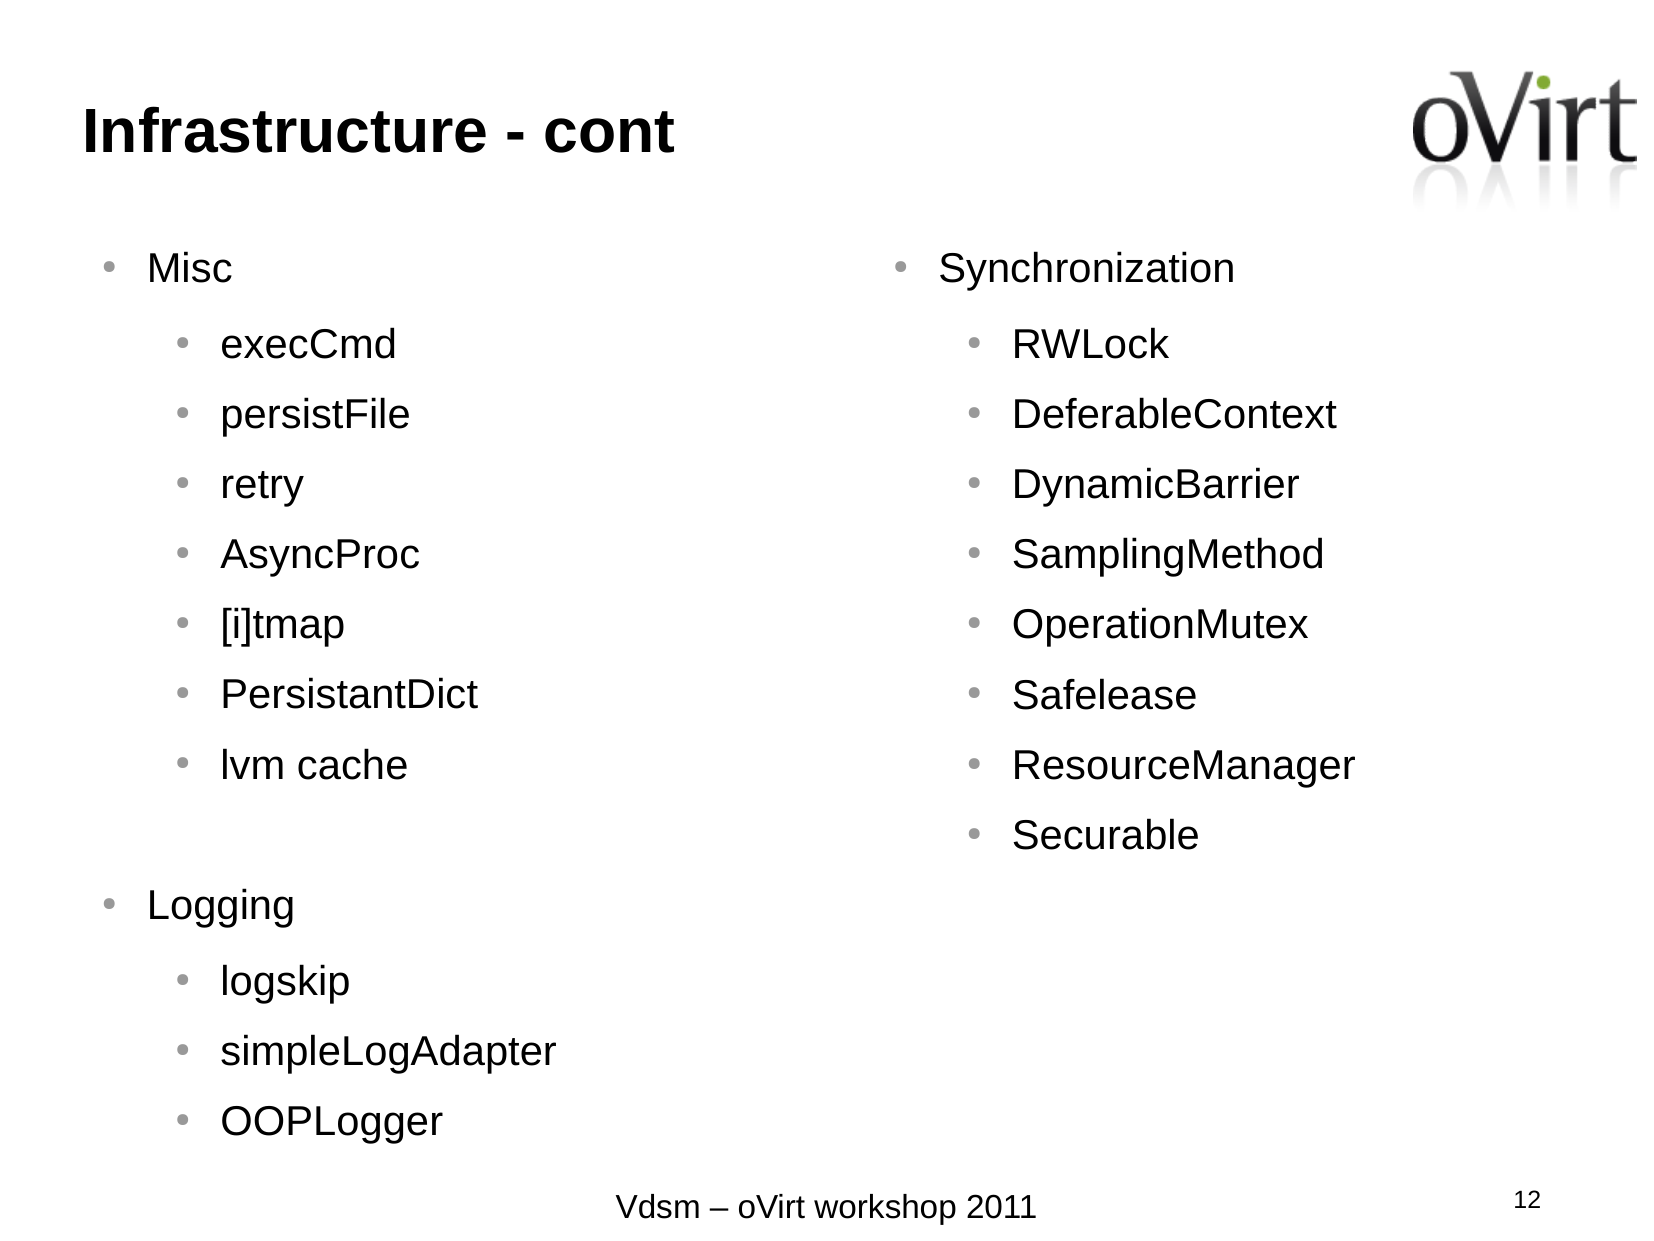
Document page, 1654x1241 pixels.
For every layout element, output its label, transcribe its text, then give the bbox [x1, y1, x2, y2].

list Synchronization RWLock DeferableContext DynamicBarrier SamplingMethod OperationMutex Safelease ResourceManager Securable [878, 244, 1469, 1024]
list Misc execCmd persistFile retry AsyncProc [i]tmap PersistantDict lvm cache Logging logskip simpleLogAdapter OOPLogger [86, 244, 1576, 1145]
picture [1413, 63, 1637, 212]
title Infrastructure - cont [82, 45, 1303, 218]
